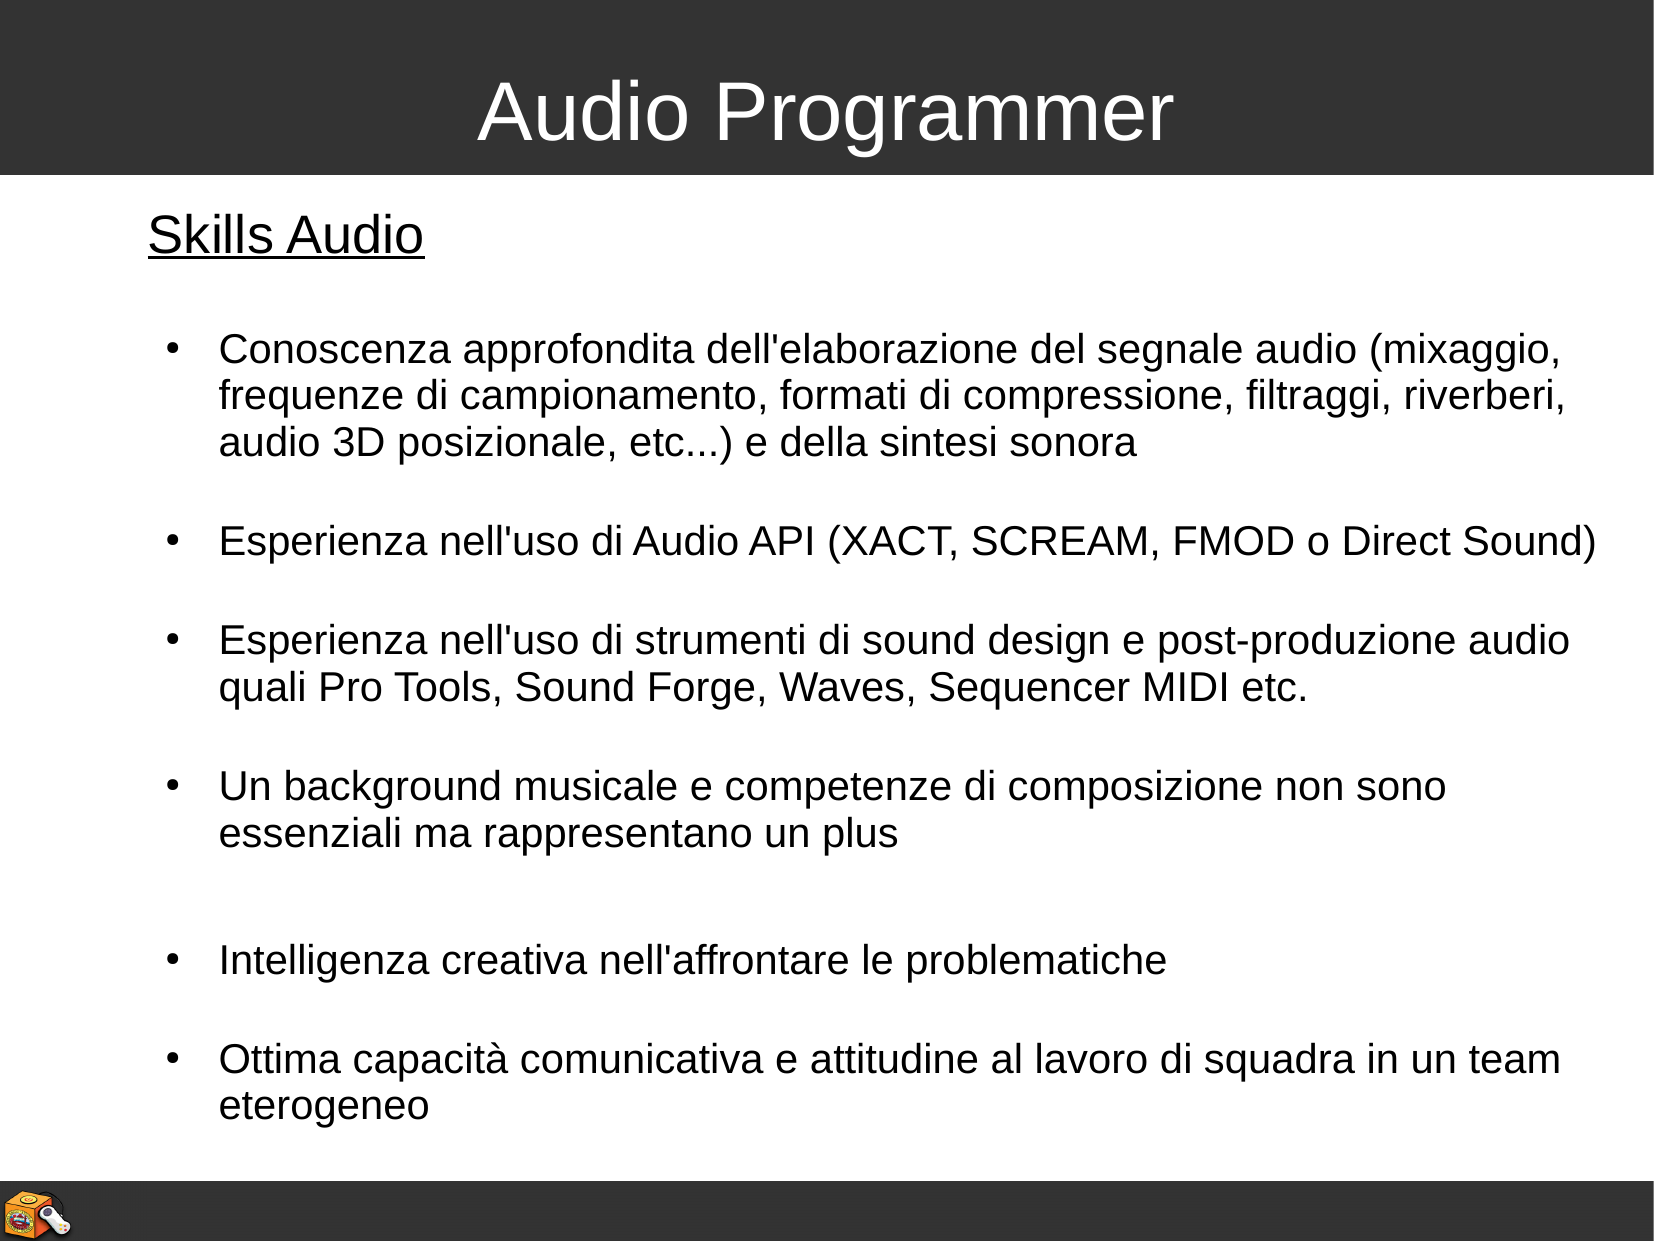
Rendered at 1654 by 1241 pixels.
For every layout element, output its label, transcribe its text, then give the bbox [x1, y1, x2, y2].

title Audio Programmer [82, 15, 1571, 208]
picture [0, 0, 1654, 175]
subtitle Skills Audio Conoscenza approfondita dell'elaborazione del segnale audio (mixaggio, frequenze di campionamento, formati di compressione, filtraggi, riverberi, audio 3D posizionale, etc...) e della sintesi sonora Esperienza nell'uso di Audio API (XACT, SCREAM, FMOD o Direct Sound) Esperienza nell'uso di strumenti di sound design e post-produzione audio quali Pro Tools, Sound Forge, Waves, Sequencer MIDI etc. Un background musicale e competenze di composizione non sono essenziali ma rappresentano un plus Intelligenza creativa nell'affrontare le problematiche Ottima capacità comunicativa e attitudine al lavoro di squadra in un team eterogeneo [147, 203, 1625, 1220]
picture [0, 1181, 1654, 1241]
